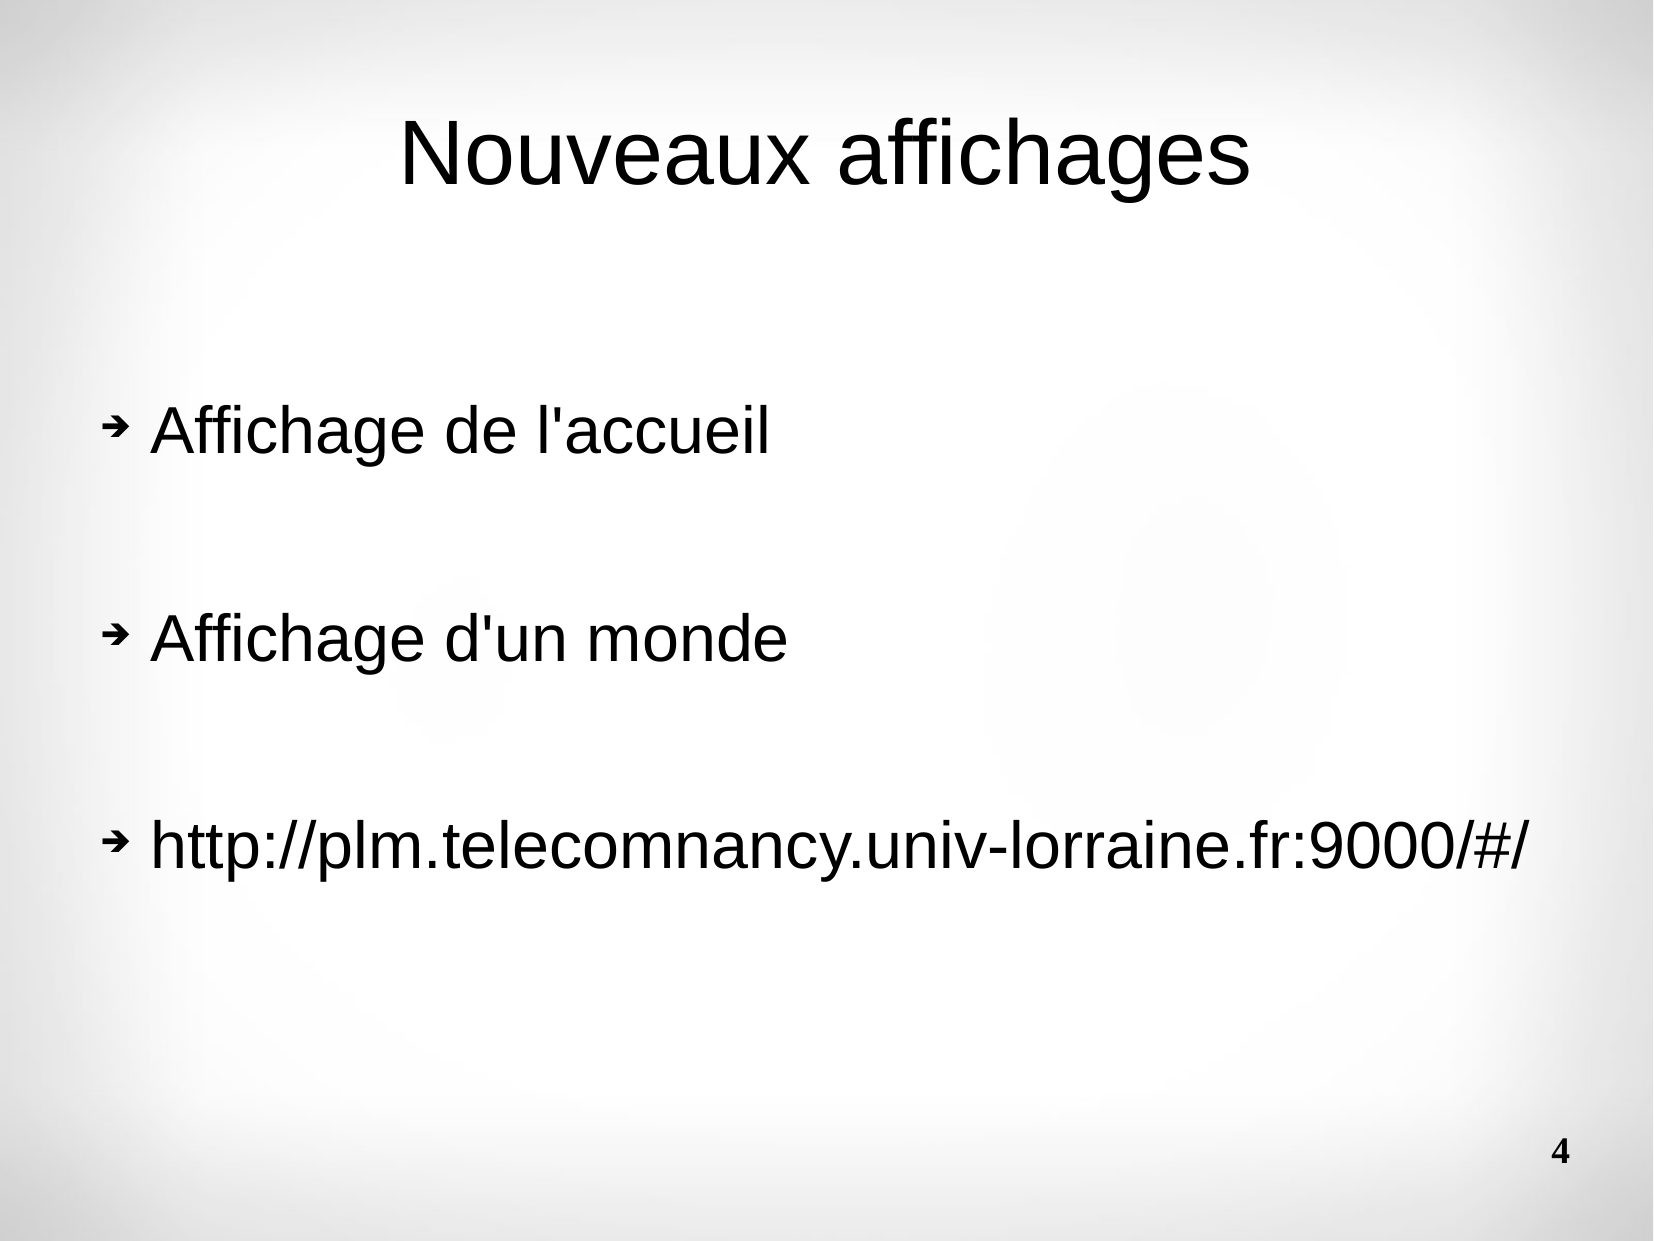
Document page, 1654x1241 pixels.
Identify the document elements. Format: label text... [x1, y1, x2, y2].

title Nouveaux affichages [82, 49, 1571, 257]
picture [0, 0, 1654, 1241]
list Affichage de l'accueil Affichage d'un monde http://plm.telecomnancy.univ-lorraine.fr:9000/#/ [82, 290, 1571, 1010]
